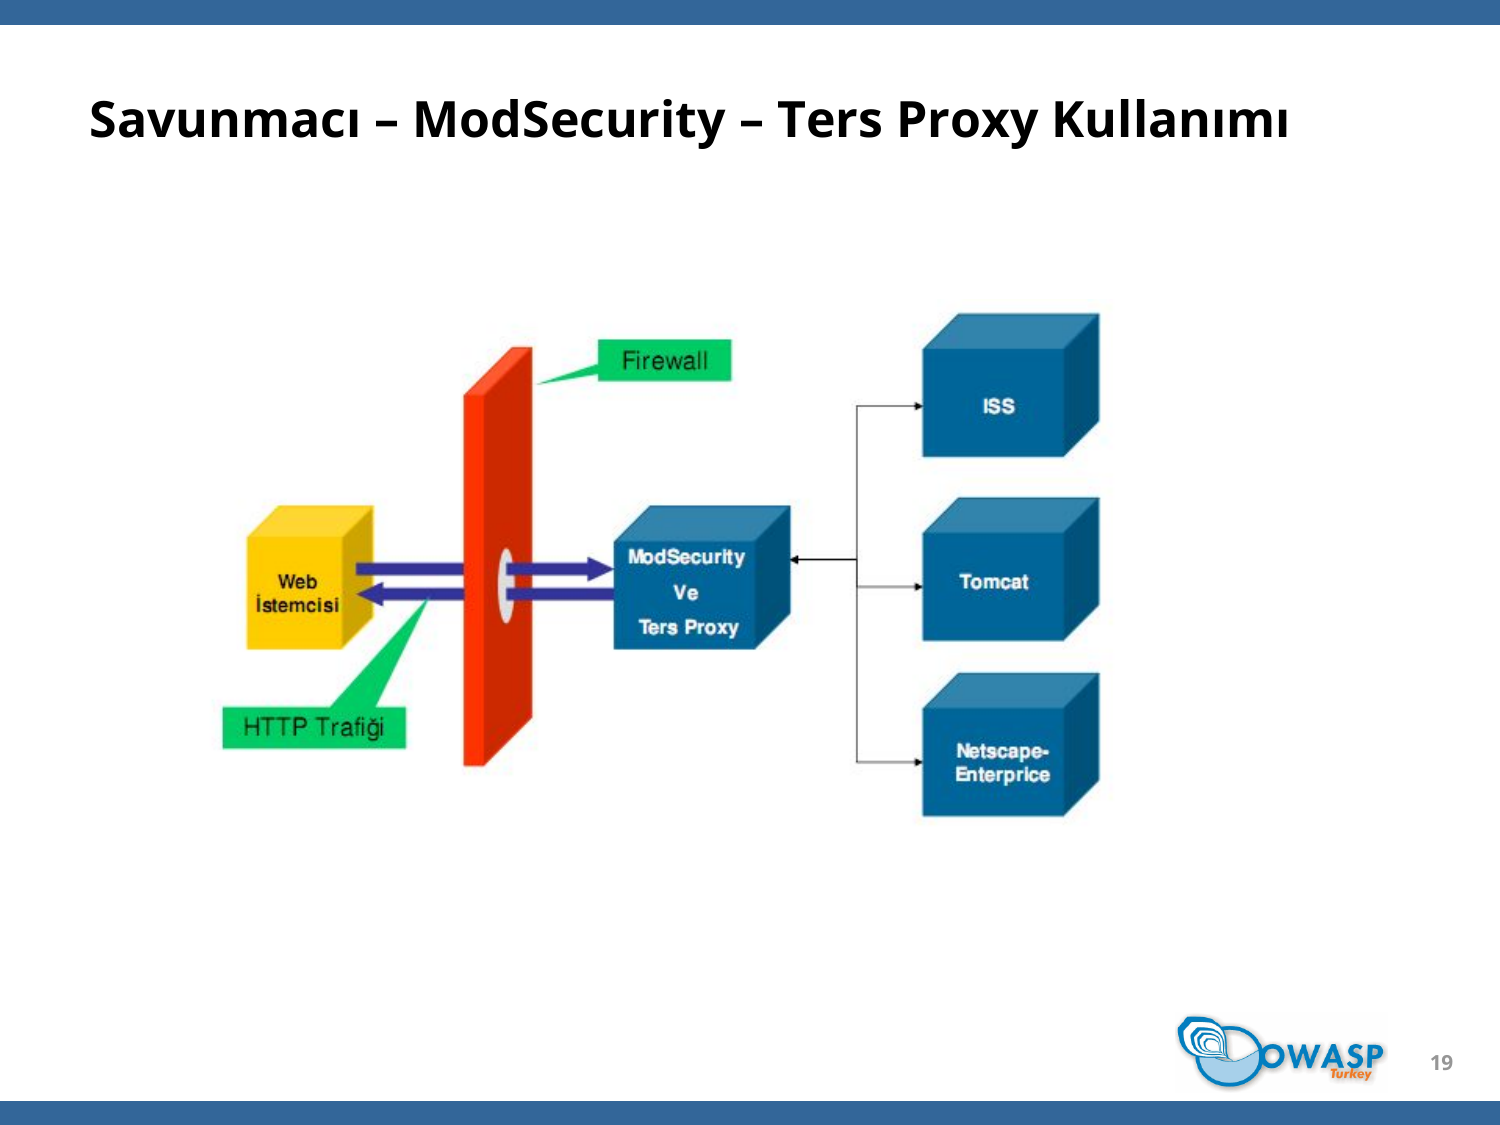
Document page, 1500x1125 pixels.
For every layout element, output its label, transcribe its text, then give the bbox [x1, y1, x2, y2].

text_box <number> [1408, 1034, 1475, 1082]
picture [187, 299, 1188, 855]
title Savunmacı – ModSecurity – Ters Proxy Kullanımı [75, 27, 1426, 193]
picture [1175, 1012, 1388, 1093]
